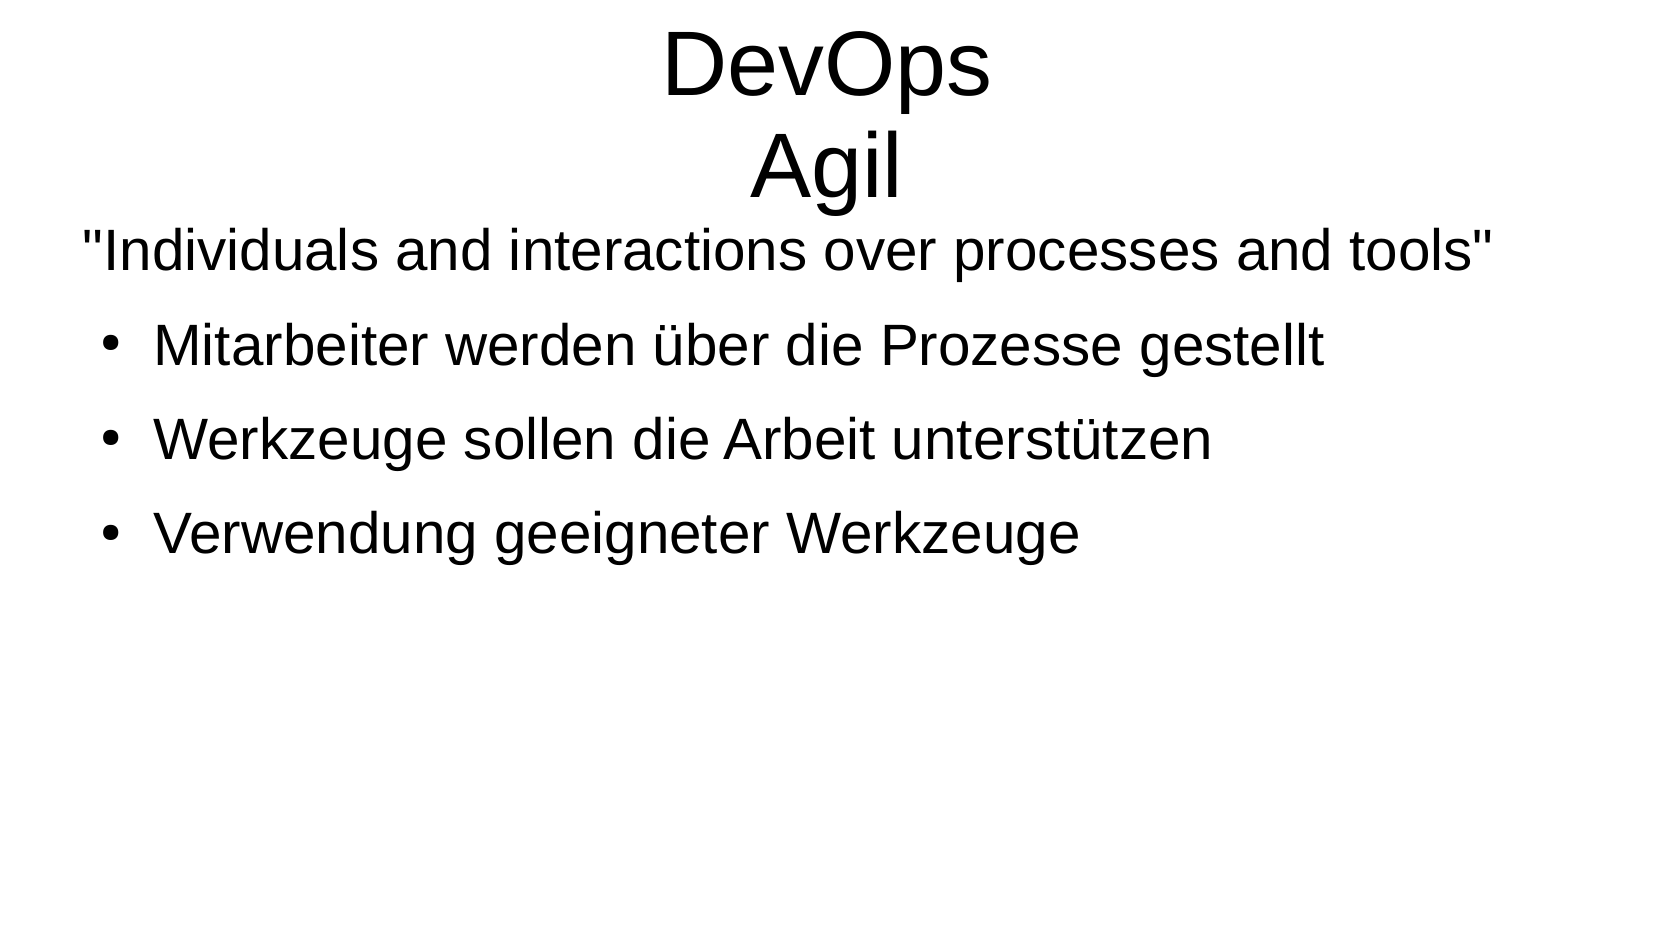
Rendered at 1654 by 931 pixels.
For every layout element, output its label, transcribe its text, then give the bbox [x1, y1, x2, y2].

title DevOps Agil [82, 12, 1571, 217]
list "Individuals and interactions over processes and tools" Mitarbeiter werden über die Prozesse gestellt Werkzeuge sollen die Arbeit unterstützen Verwendung geeigneter Werkzeuge [82, 217, 1571, 758]
